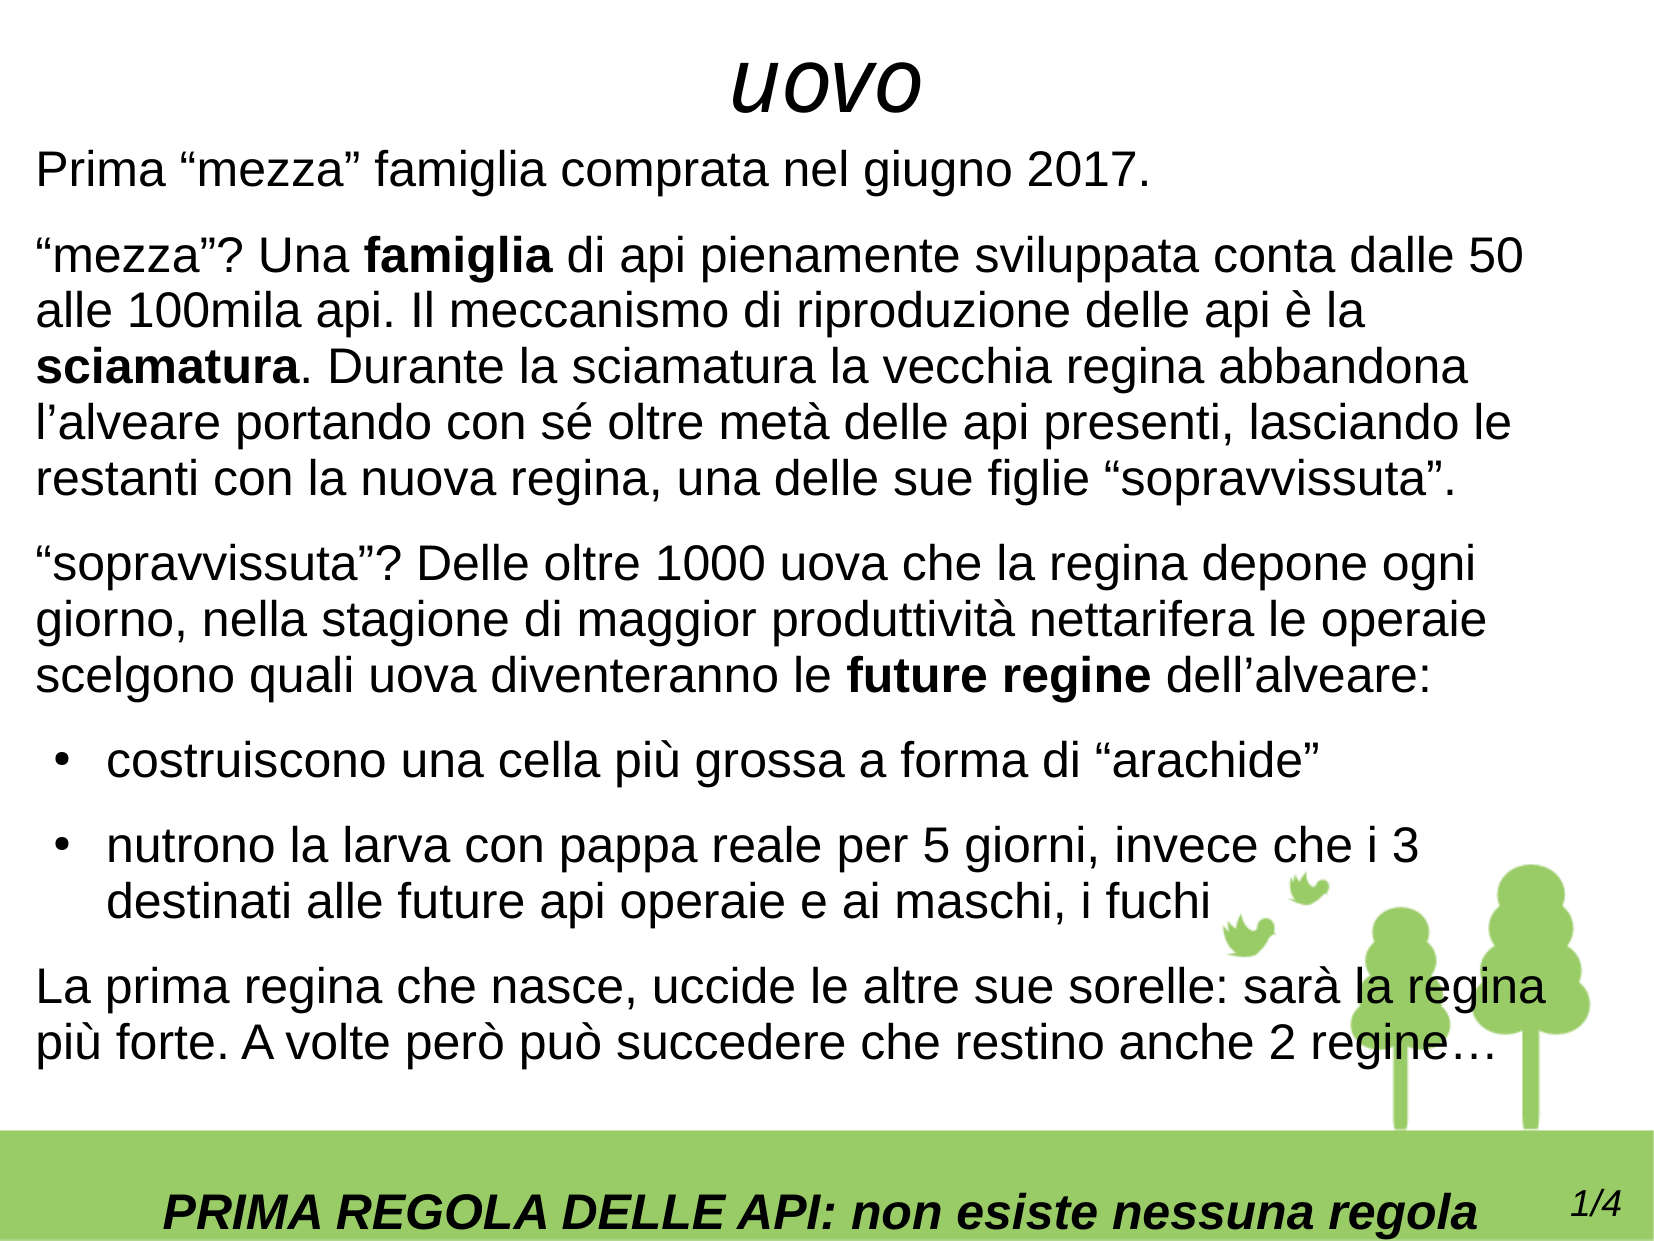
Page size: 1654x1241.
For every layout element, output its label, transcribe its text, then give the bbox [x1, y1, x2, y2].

picture [0, 0, 1654, 1241]
list Prima “mezza” famiglia comprata nel giugno 2017. “mezza”? Una famiglia di api pienamente sviluppata conta dalle 50 alle 100mila api. Il meccanismo di riproduzione delle api è la sciamatura. Durante la sciamatura la vecchia regina abbandona l’alveare portando con sé oltre metà delle api presenti, lasciando le restanti con la nuova regina, una delle sue figlie “sopravvissuta”. “sopravvissuta”? Delle oltre 1000 uova che la regina depone ogni giorno, nella stagione di maggior produttività nettarifera le operaie scelgono quali uova diventeranno le future regine dell’alveare: costruiscono una cella più grossa a forma di “arachide” nutrono la larva con pappa reale per 5 giorni, invece che i 3 destinati alle future api operaie e ai maschi, i fuchi La prima regina che nasce, uccide le altre sue sorelle: sarà la regina più forte. A volte però può succedere che restino anche 2 regine… PRIMA REGOLA DELLE API: non esiste nessuna regola [35, 141, 1607, 1134]
title uovo [82, 23, 1571, 130]
text_box <numero>/4 [1480, 1175, 1654, 1235]
